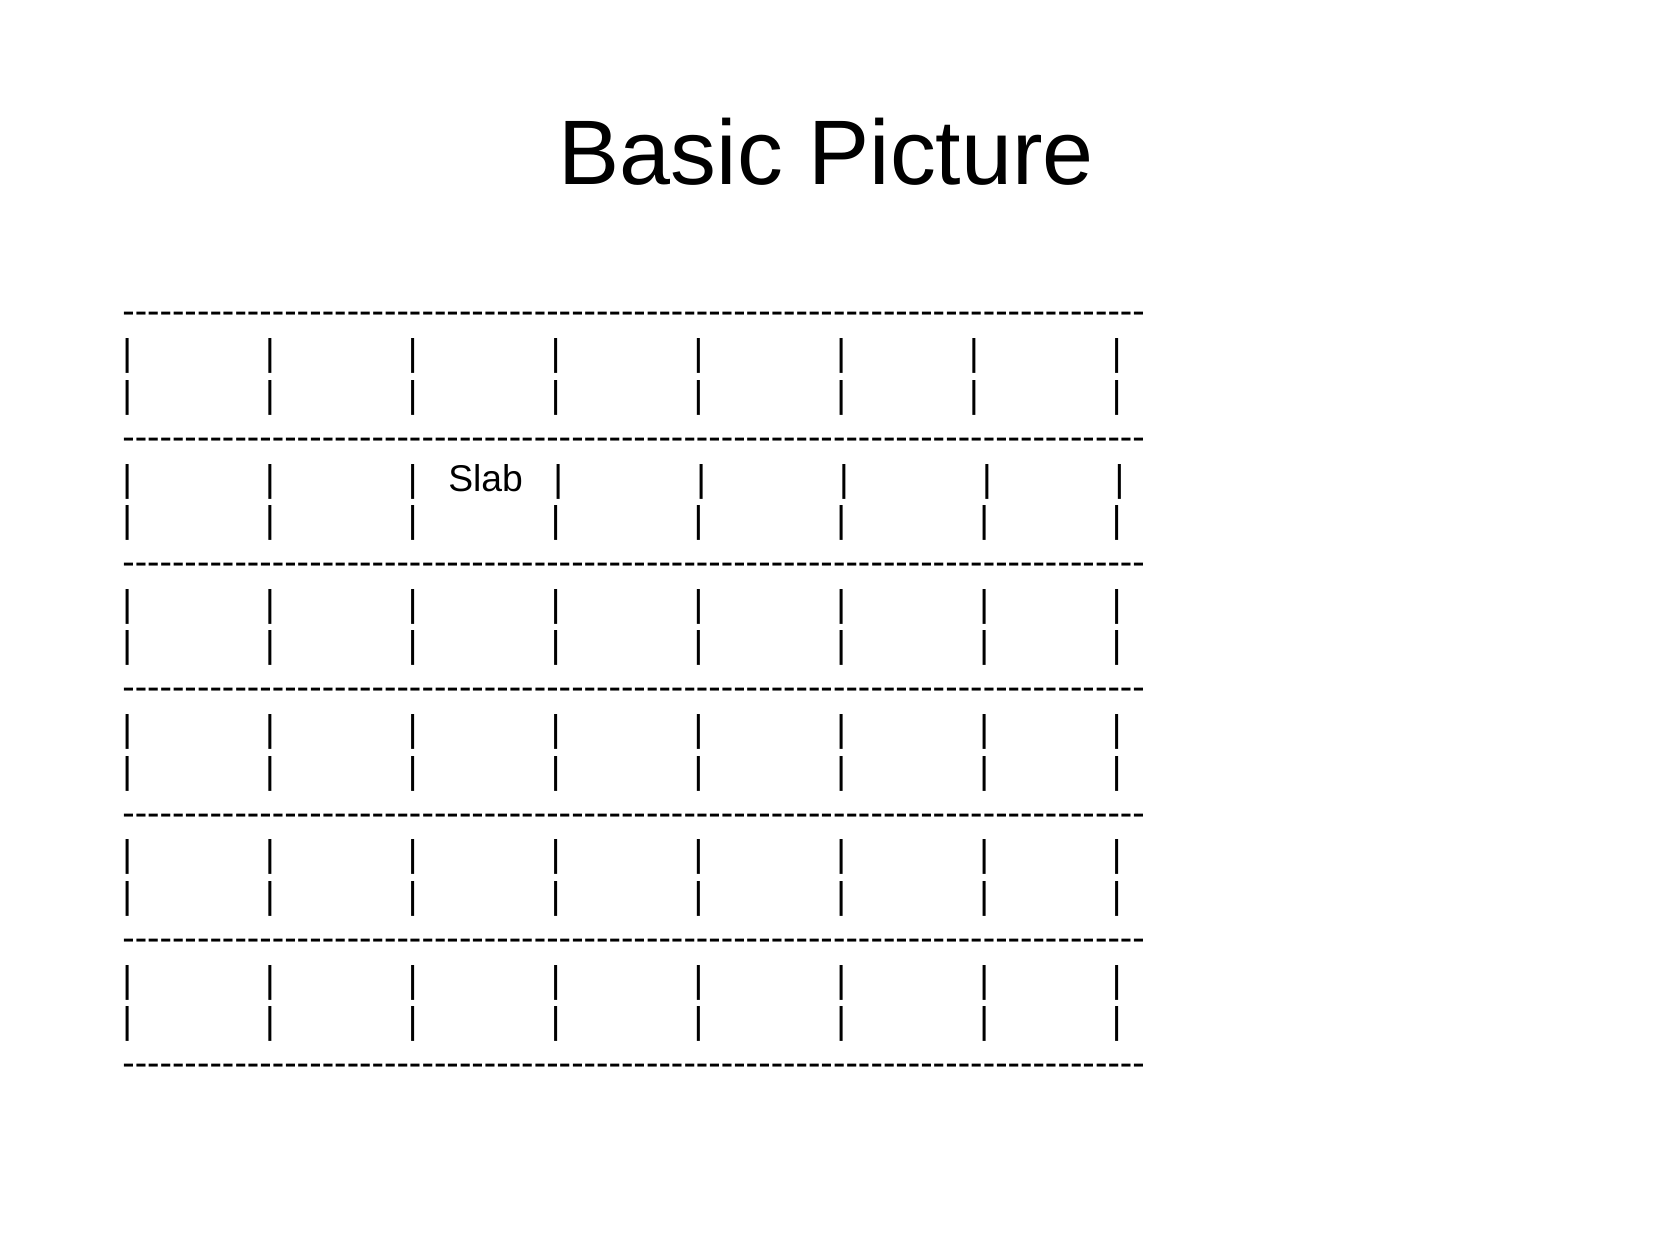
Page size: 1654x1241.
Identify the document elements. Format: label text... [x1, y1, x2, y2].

list ---------------------------------------------------------------------------------- | | | | | | | | | | | | | | | | ---------------------------------------------------------------------------------- | | | Slab | | | | | | | | | | | | | ---------------------------------------------------------------------------------- | | | | | | | | | | | | | | | | ---------------------------------------------------------------------------------- | | | | | | | | | | | | | | | | ---------------------------------------------------------------------------------- | | | | | | | | | | | | | | | | ---------------------------------------------------------------------------------- | | | | | | | | | | | | | | | | ---------------------------------------------------------------------------------- [82, 290, 1571, 1109]
title Basic Picture [82, 49, 1571, 257]
